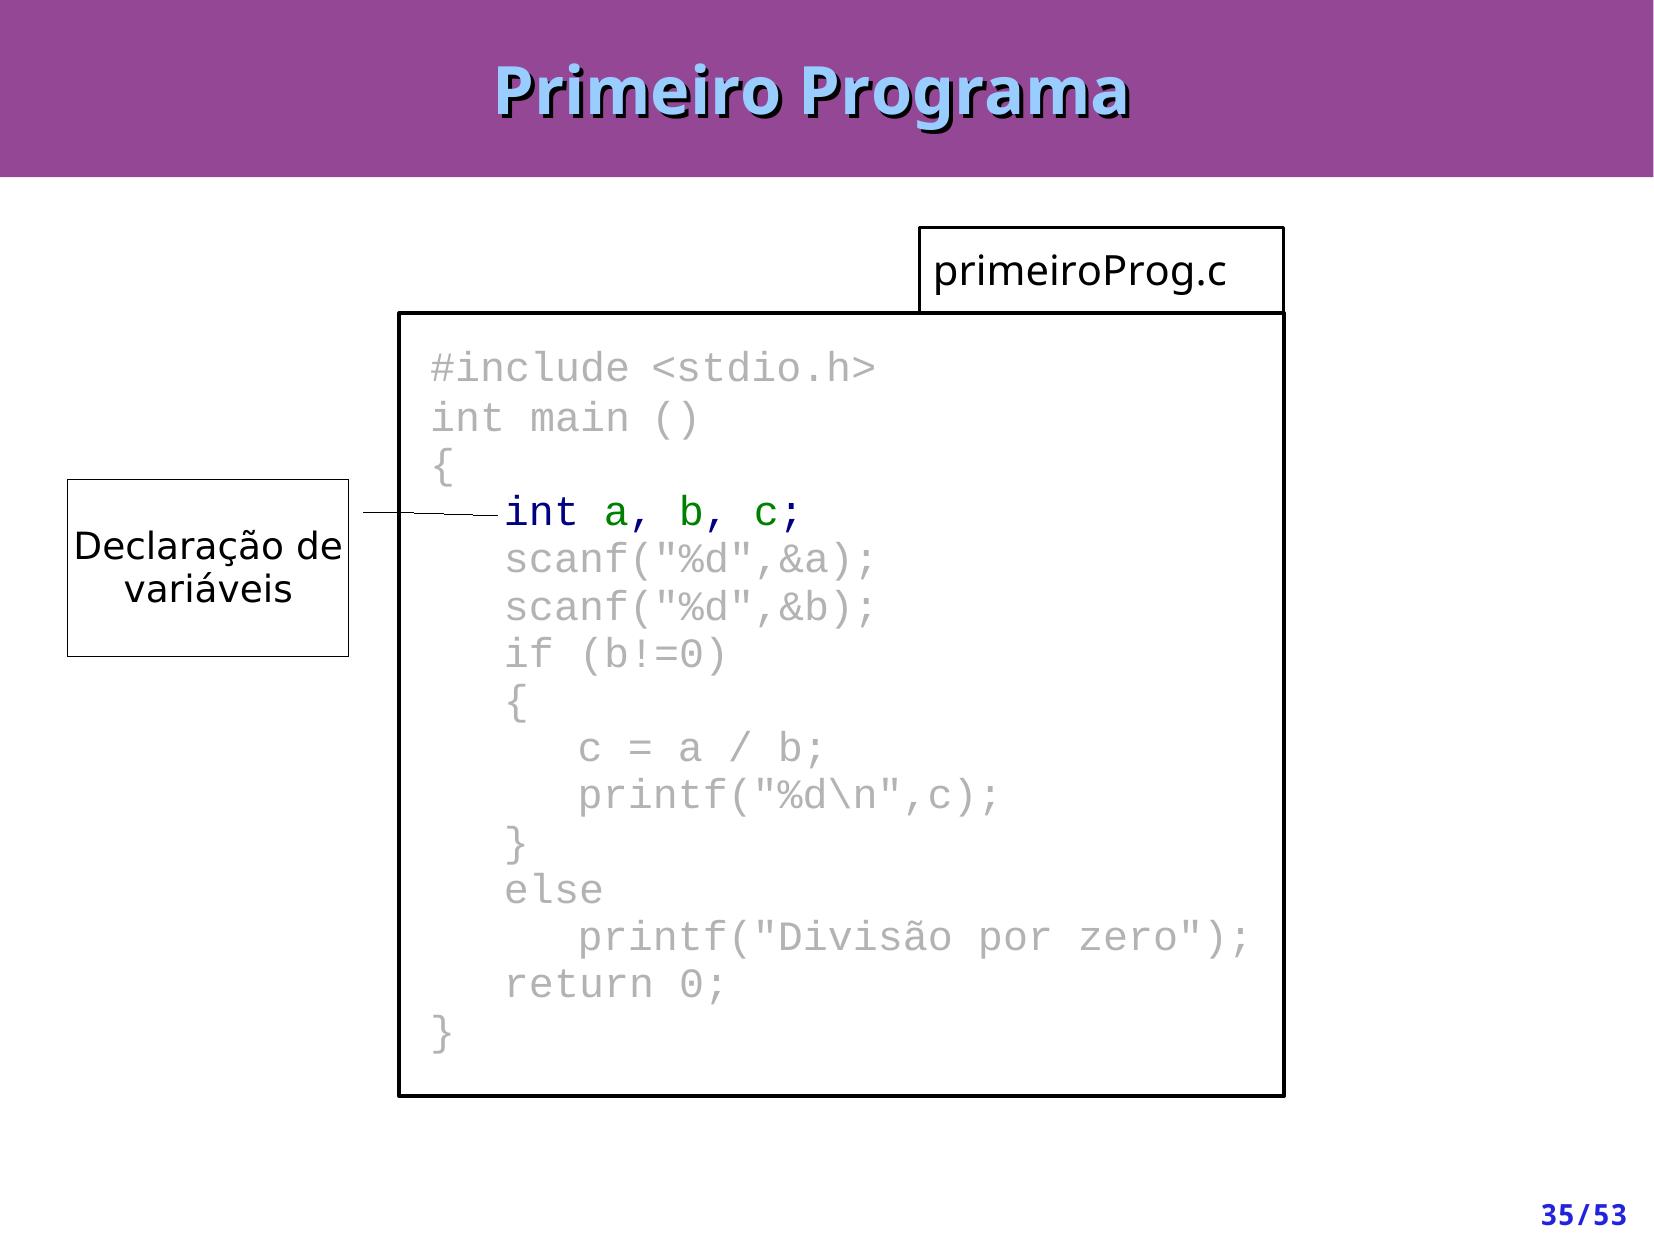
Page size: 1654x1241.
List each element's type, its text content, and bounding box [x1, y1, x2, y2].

text_box primeiroProg.c [919, 227, 1284, 314]
text_box #include <stdio.h> int main () { int a, b, c; scanf("%d",&a); scanf("%d",&b); if (b!=0) { c = a / b; printf("%d\n",c); } else printf("Divisão por zero"); return 0; } [399, 312, 1284, 1097]
title Primeiro Programa [0, 0, 1654, 178]
text_box Declaração de variáveis [68, 480, 348, 657]
